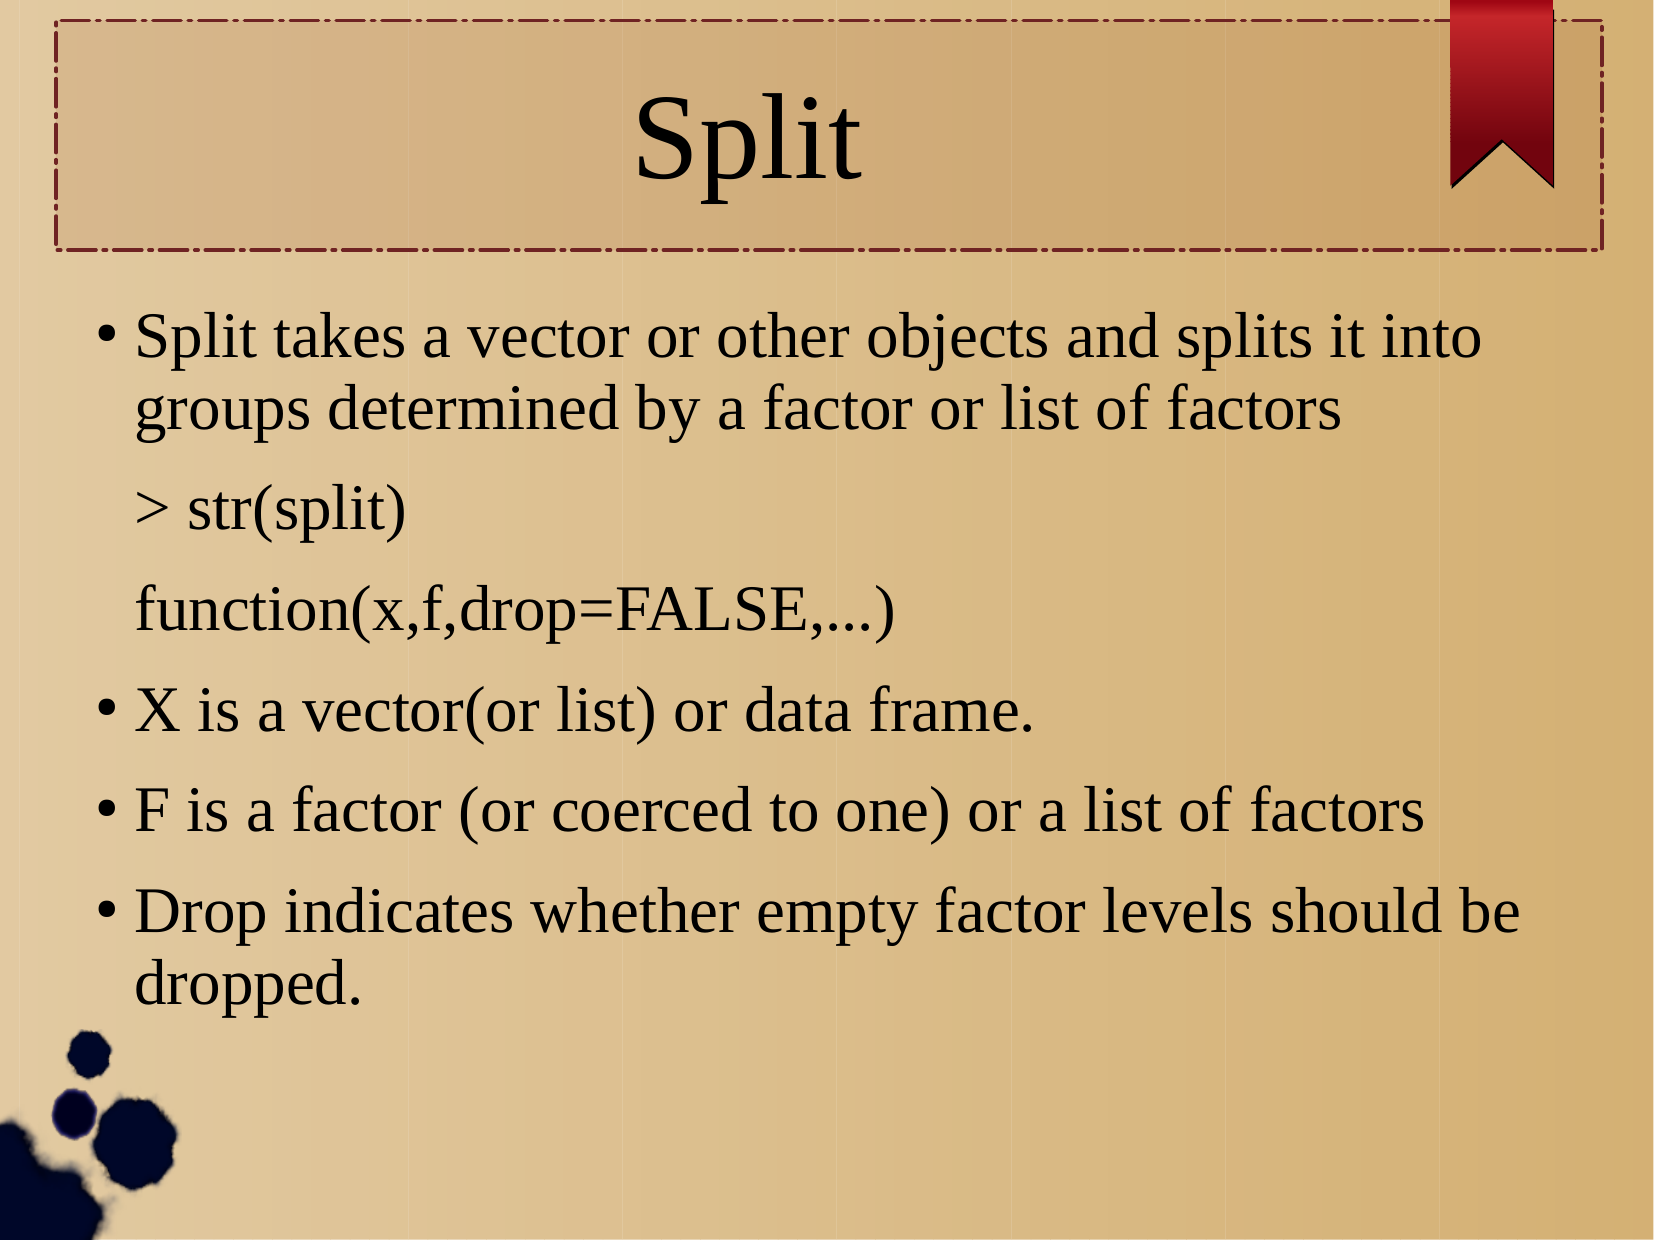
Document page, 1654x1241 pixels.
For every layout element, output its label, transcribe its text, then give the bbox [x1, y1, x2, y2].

list Split takes a vector or other objects and splits it into groups determined by a factor or list of factors > str(split) function(x,f,drop=FALSE,...) X is a vector(or list) or data frame. F is a factor (or coerced to one) or a list of factors Drop indicates whether empty factor levels should be dropped. [82, 299, 1571, 1019]
title Split [82, 47, 1412, 229]
